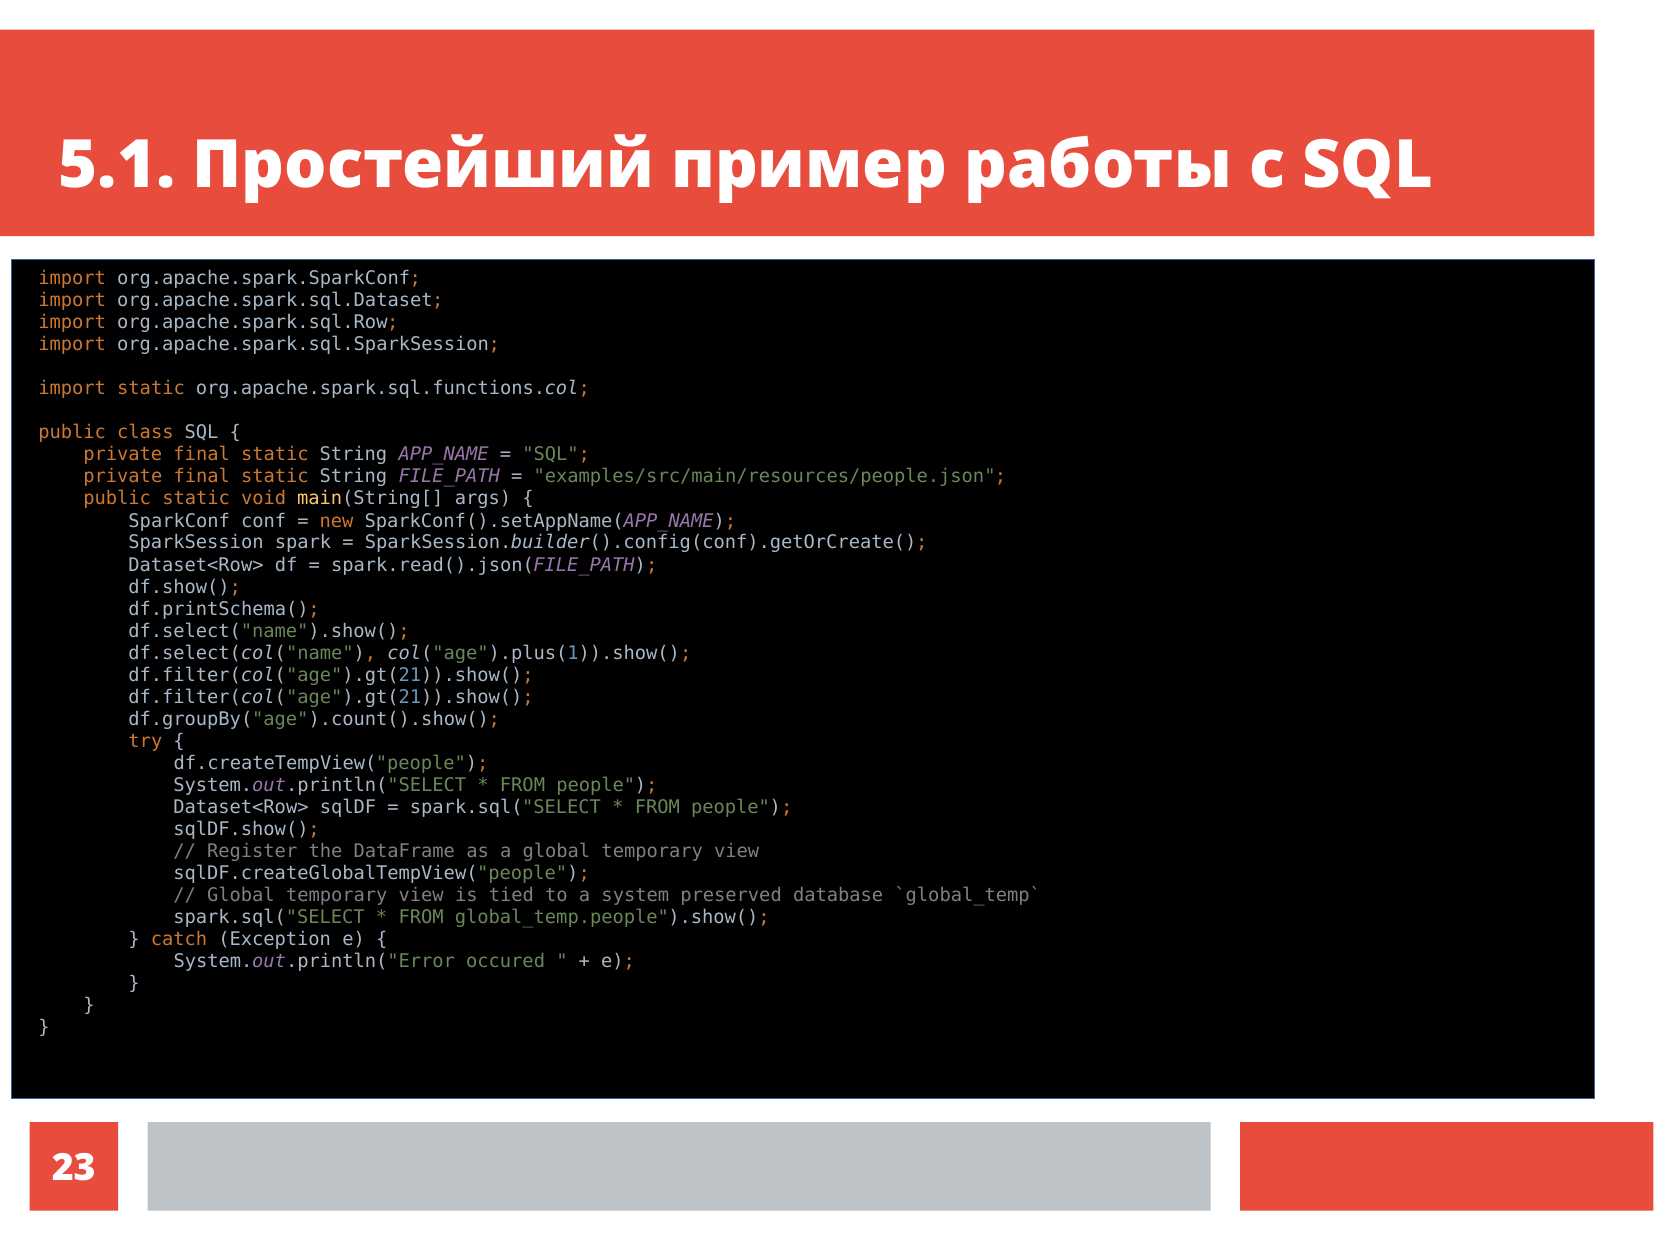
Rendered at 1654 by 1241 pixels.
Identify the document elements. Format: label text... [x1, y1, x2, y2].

text_box import org.apache.spark.SparkConf; import org.apache.spark.sql.Dataset; import org.apache.spark.sql.Row; import org.apache.spark.sql.SparkSession; import static org.apache.spark.sql.functions.col; public class SQL { private final static String APP_NAME = "SQL"; private final static String FILE_PATH = "examples/src/main/resources/people.json"; public static void main(String[] args) { SparkConf conf = new SparkConf().setAppName(APP_NAME); SparkSession spark = SparkSession.builder().config(conf).getOrCreate(); Dataset<Row> df = spark.read().json(FILE_PATH); df.show(); df.printSchema(); df.select("name").show(); df.select(col("name"), col("age").plus(1)).show(); df.filter(col("age").gt(21)).show(); df.filter(col("age").gt(21)).show(); df.groupBy("age").count().show(); try { df.createTempView("people"); System.out.println("SELECT * FROM people"); Dataset<Row> sqlDF = spark.sql("SELECT * FROM people"); sqlDF.show(); // Register the DataFrame as a global temporary view sqlDF.createGlobalTempView("people"); // Global temporary view is tied to a system preserved database `global_temp` spark.sql("SELECT * FROM global_temp.people").show(); } catch (Exception e) { System.out.println("Error occured " + e); } } } [23, 259, 1583, 1090]
text_box [11, 259, 1595, 1099]
title 5.1. Простейший пример работы с SQL [59, 59, 1595, 207]
